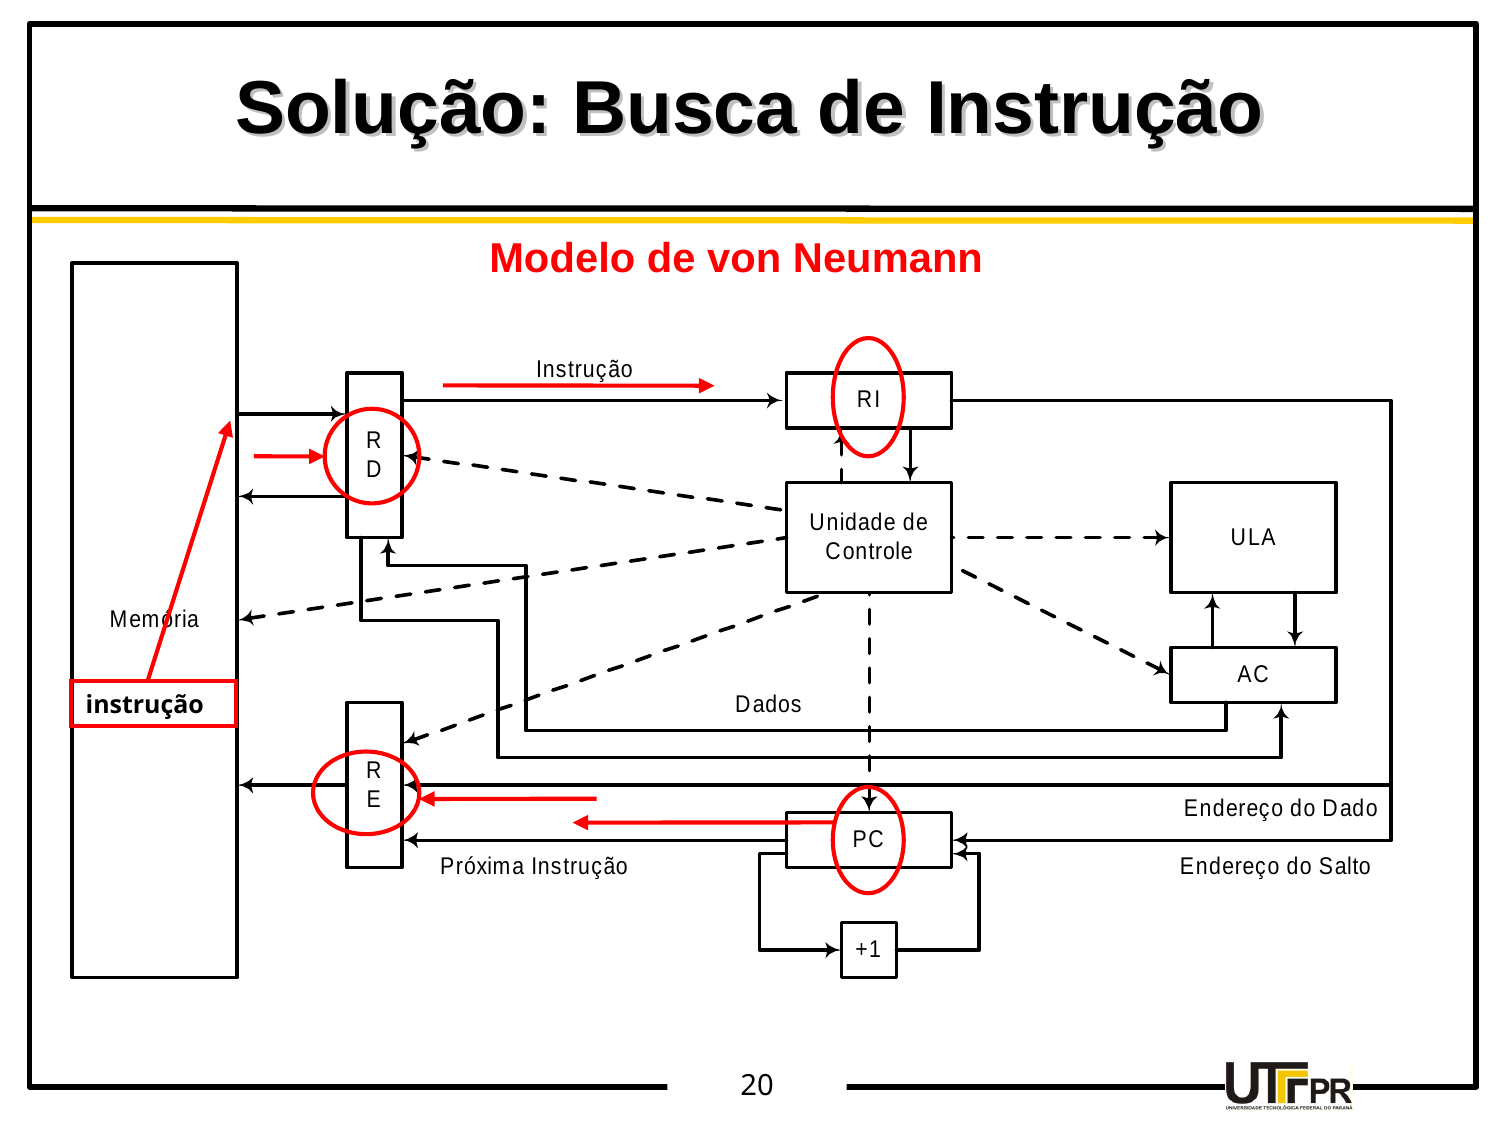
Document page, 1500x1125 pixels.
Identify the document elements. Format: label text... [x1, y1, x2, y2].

chart [64, 255, 1424, 986]
list Modelo de von Neumann [72, 231, 1400, 255]
title Solução: Busca de Instrução [41, 65, 1459, 158]
text_box instrução [70, 680, 237, 727]
picture [1225, 1062, 1353, 1110]
